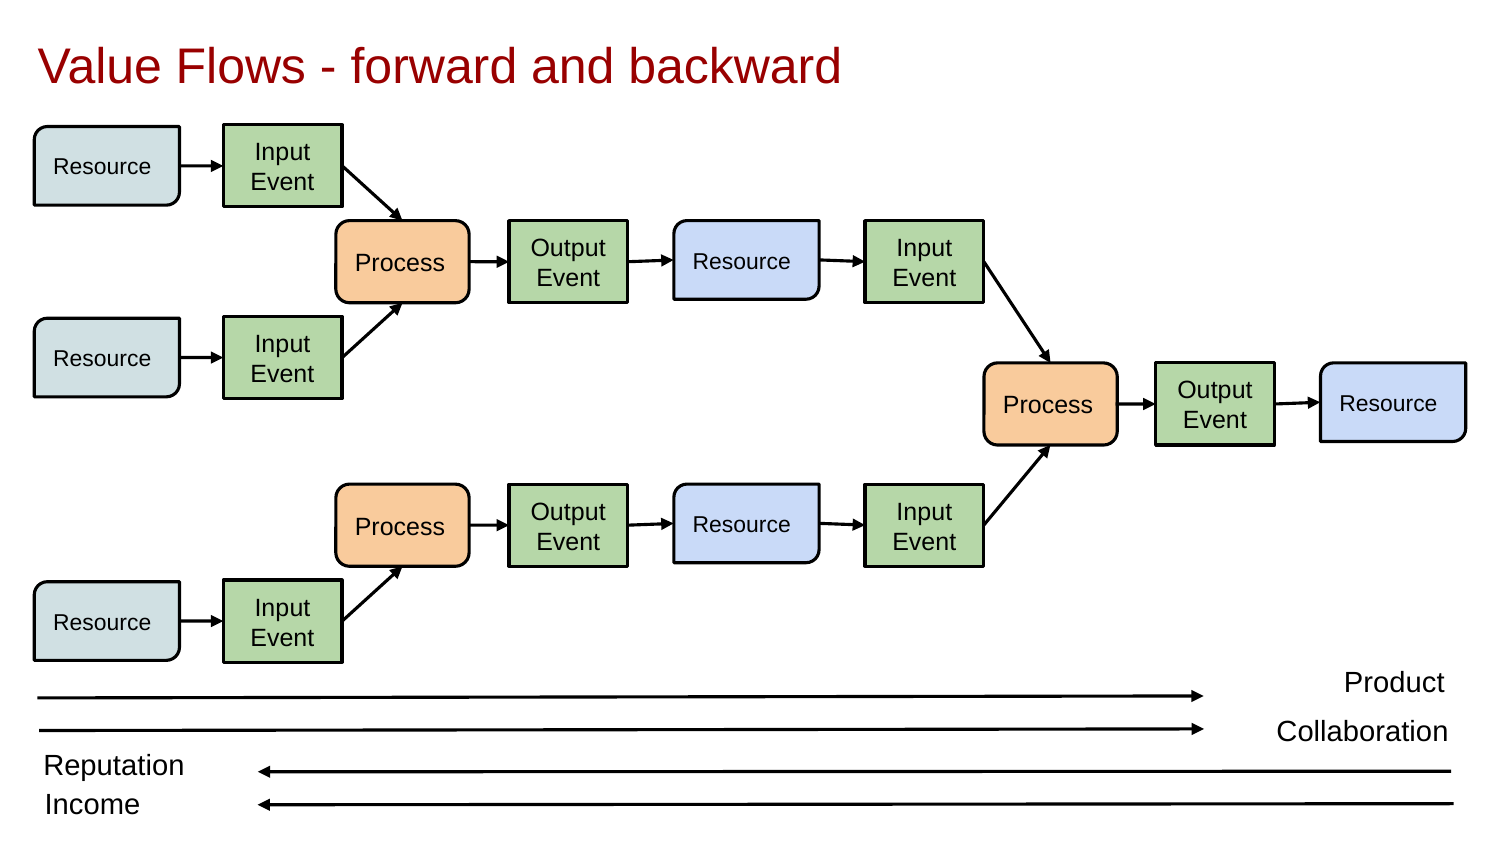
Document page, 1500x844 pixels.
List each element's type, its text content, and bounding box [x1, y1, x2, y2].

text_box Input Event [223, 579, 343, 663]
text_box Output Event [1155, 362, 1275, 445]
text_box Resource [34, 126, 180, 206]
text_box Value Flows - forward and backward [22, 18, 910, 89]
text_box Output Event [508, 484, 628, 567]
text_box Reputation [28, 731, 313, 786]
text_box Input Event [864, 484, 984, 567]
text_box Process [335, 484, 470, 567]
text_box Input Event [223, 124, 343, 207]
text_box Input Event [223, 316, 343, 399]
text_box Resource [34, 318, 180, 397]
text_box Resource [673, 220, 820, 300]
text_box Income [29, 770, 258, 816]
text_box Process [335, 220, 470, 303]
text_box Product [1328, 659, 1496, 679]
text_box Resource [34, 581, 180, 661]
text_box Process [983, 362, 1118, 446]
text_box Input Event [864, 220, 984, 303]
text_box Resource [673, 484, 820, 563]
text_box Output Event [508, 220, 628, 303]
text_box Resource [1320, 362, 1466, 442]
text_box Collaboration [1261, 700, 1472, 728]
